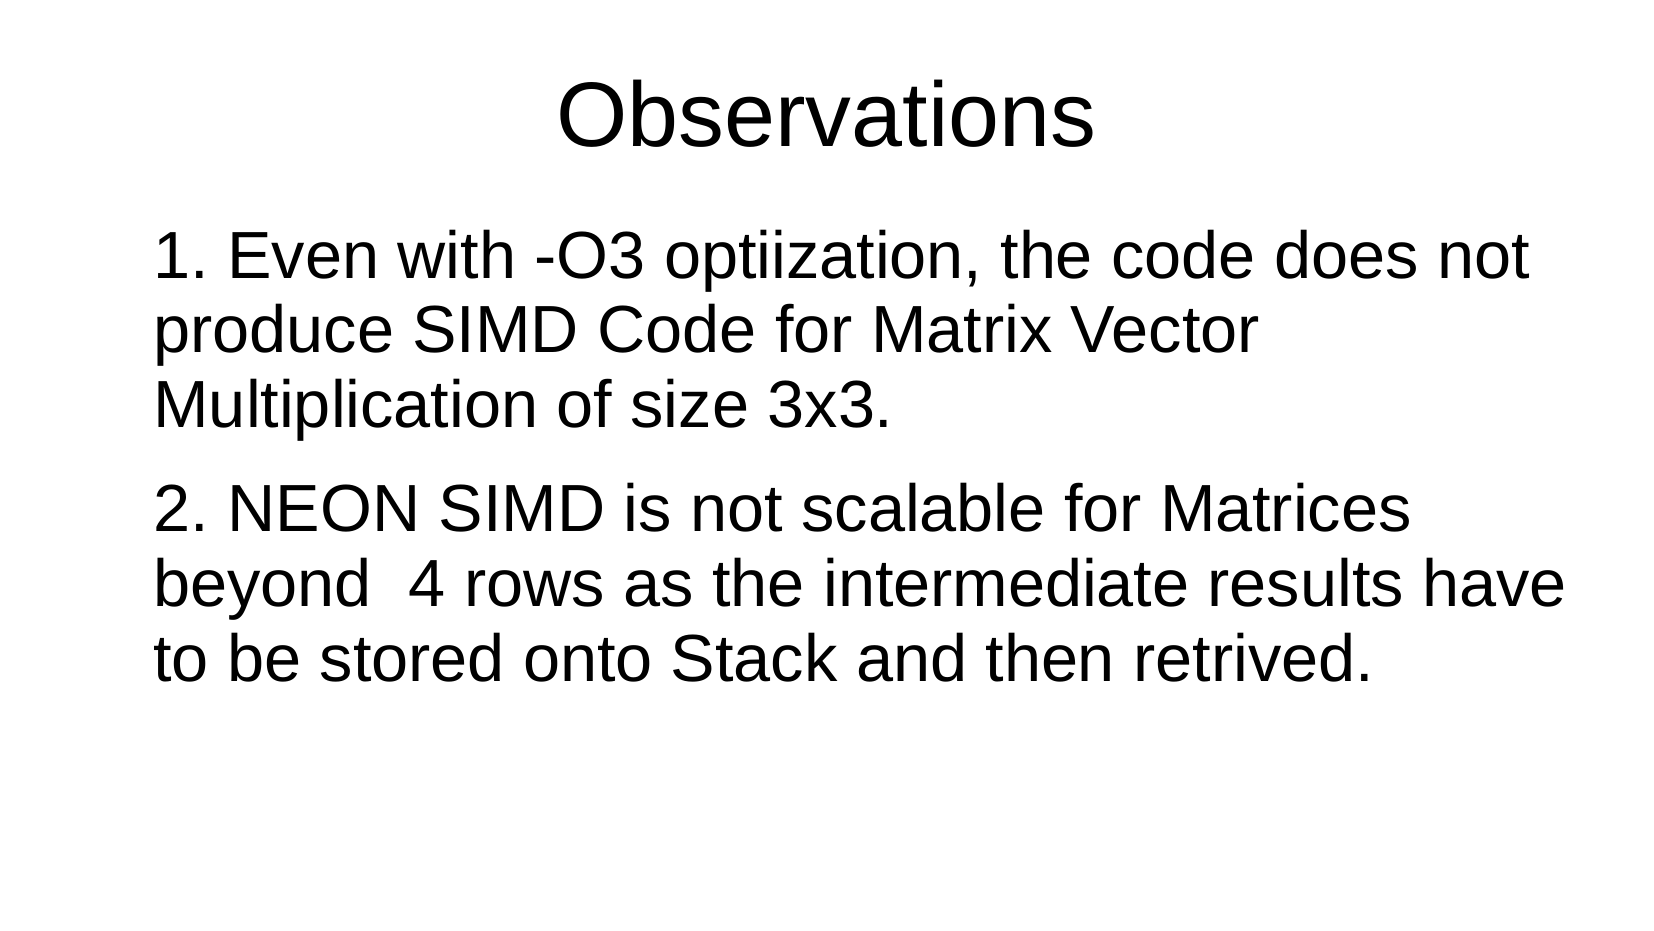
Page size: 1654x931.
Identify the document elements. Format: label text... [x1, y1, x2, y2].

list 1. Even with -O3 optiization, the code does not produce SIMD Code for Matrix Vector Multiplication of size 3x3. 2. NEON SIMD is not scalable for Matrices beyond 4 rows as the intermediate results have to be stored onto Stack and then retrived. [82, 217, 1571, 758]
title Observations [82, 37, 1571, 193]
